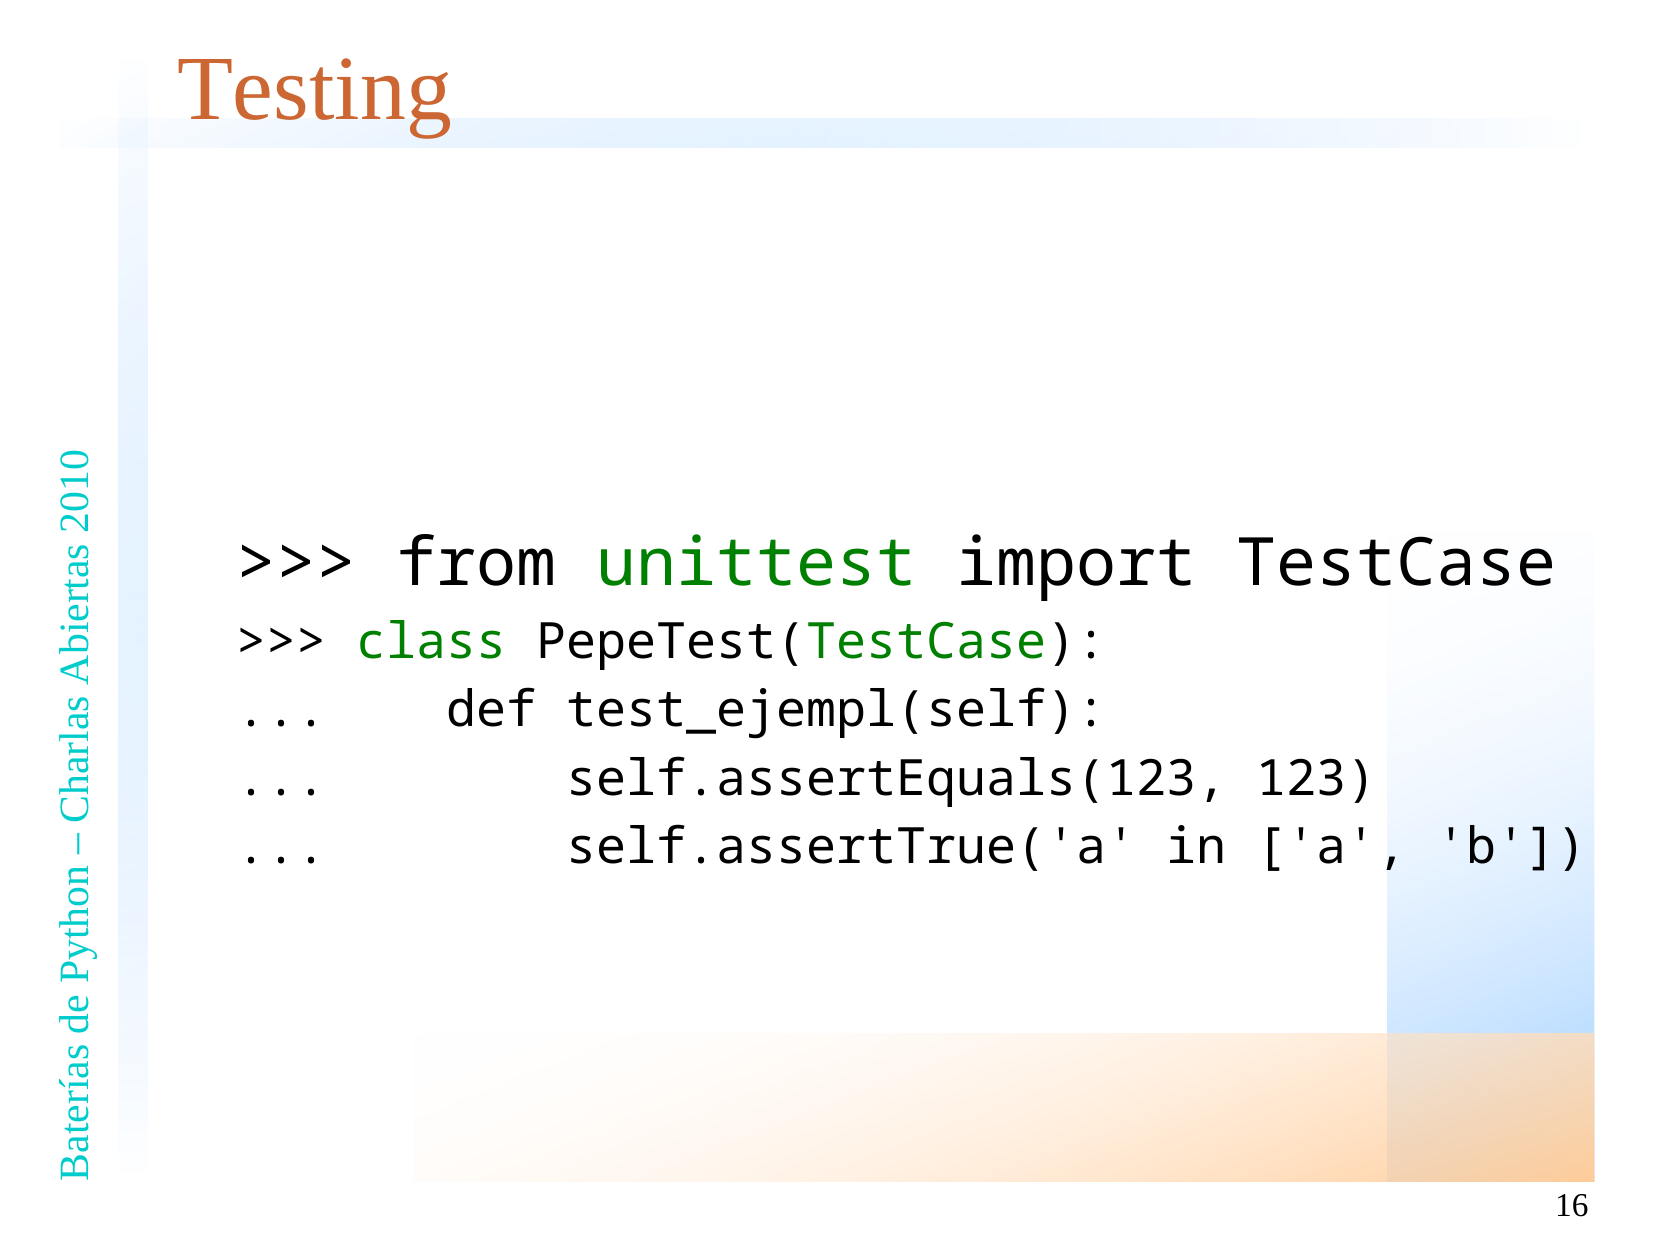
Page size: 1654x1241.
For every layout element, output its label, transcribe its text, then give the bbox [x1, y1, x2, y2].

subtitle >>> from unittest import TestCase >>> class PepeTest(TestCase): ... def test_ejempl(self): ... self.assertEquals(123, 123) ... self.assertTrue('a' in ['a', 'b']) [206, 177, 1595, 1182]
title Testing [177, 29, 1595, 148]
